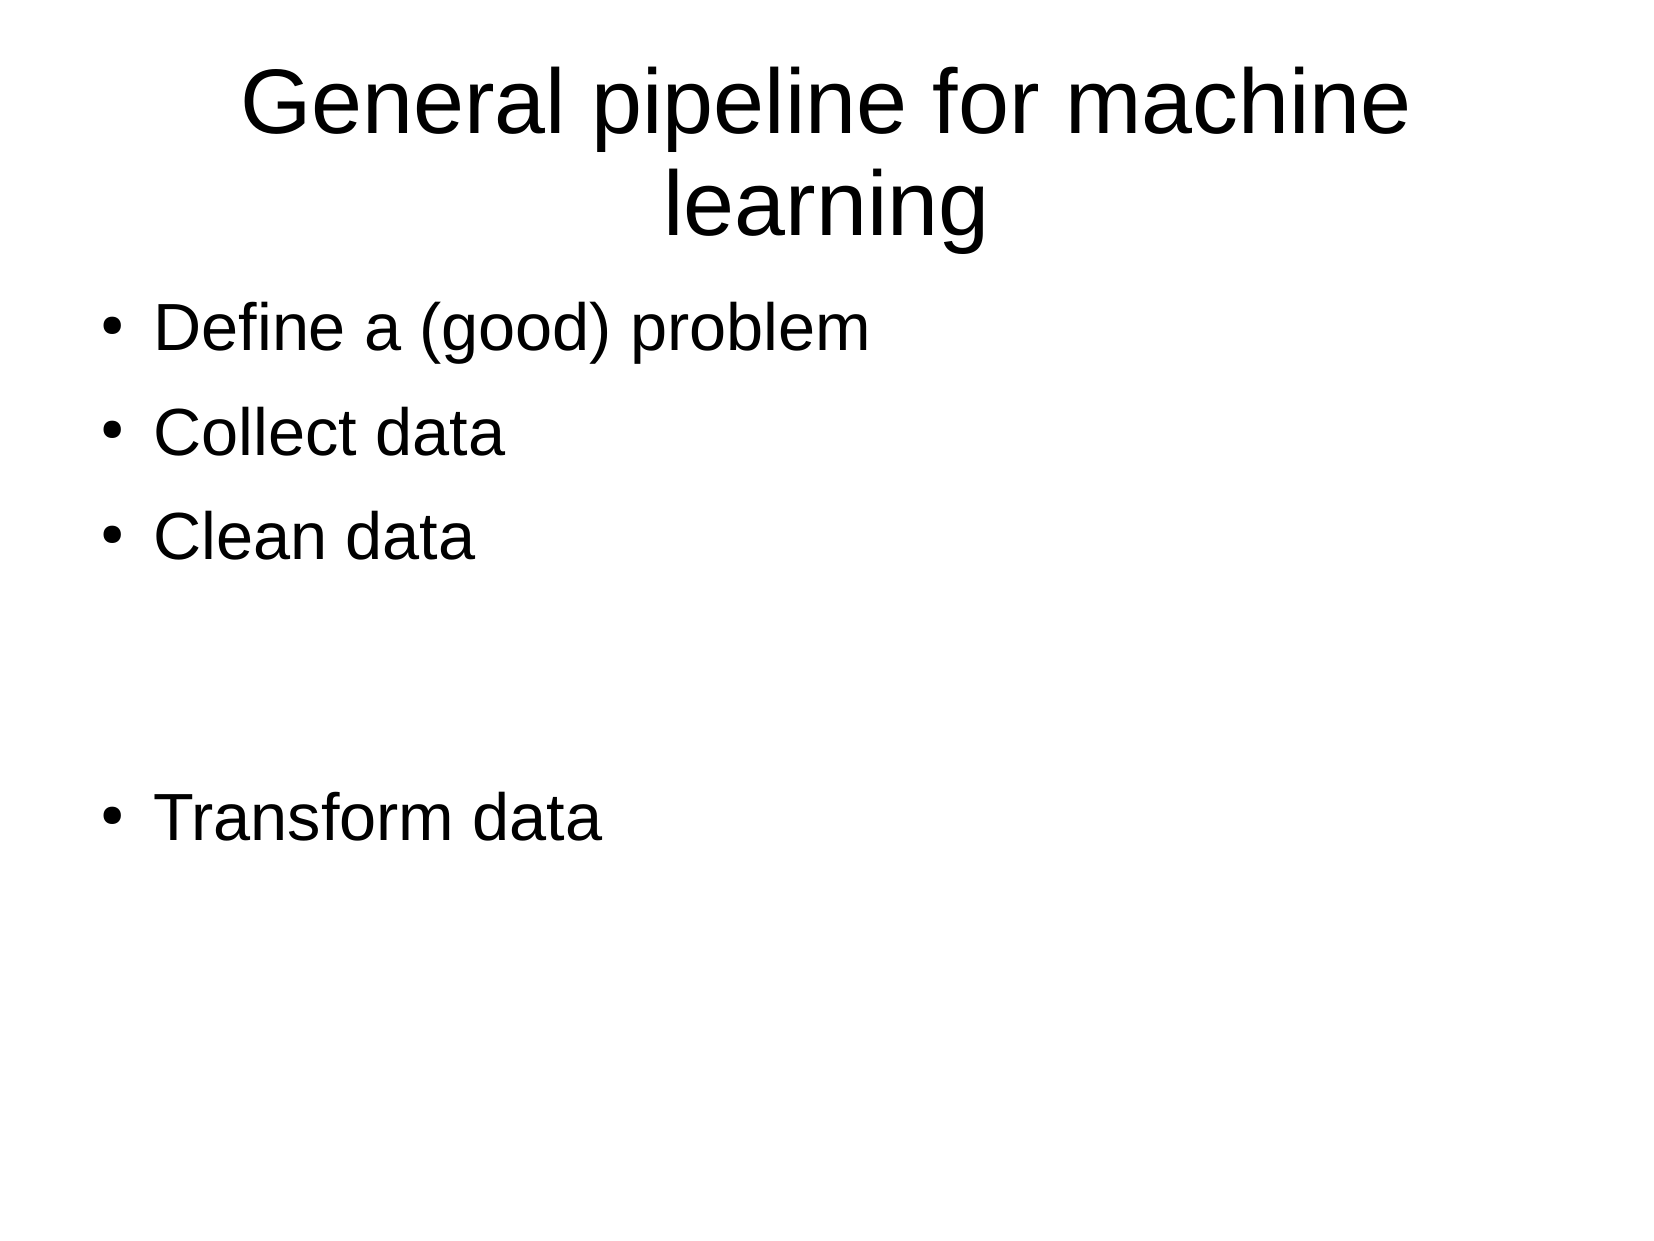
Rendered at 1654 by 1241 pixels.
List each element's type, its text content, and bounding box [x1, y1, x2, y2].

title General pipeline for machine learning [82, 49, 1571, 257]
list Define a (good) problem Collect data Clean data Transform data [82, 290, 1571, 1111]
